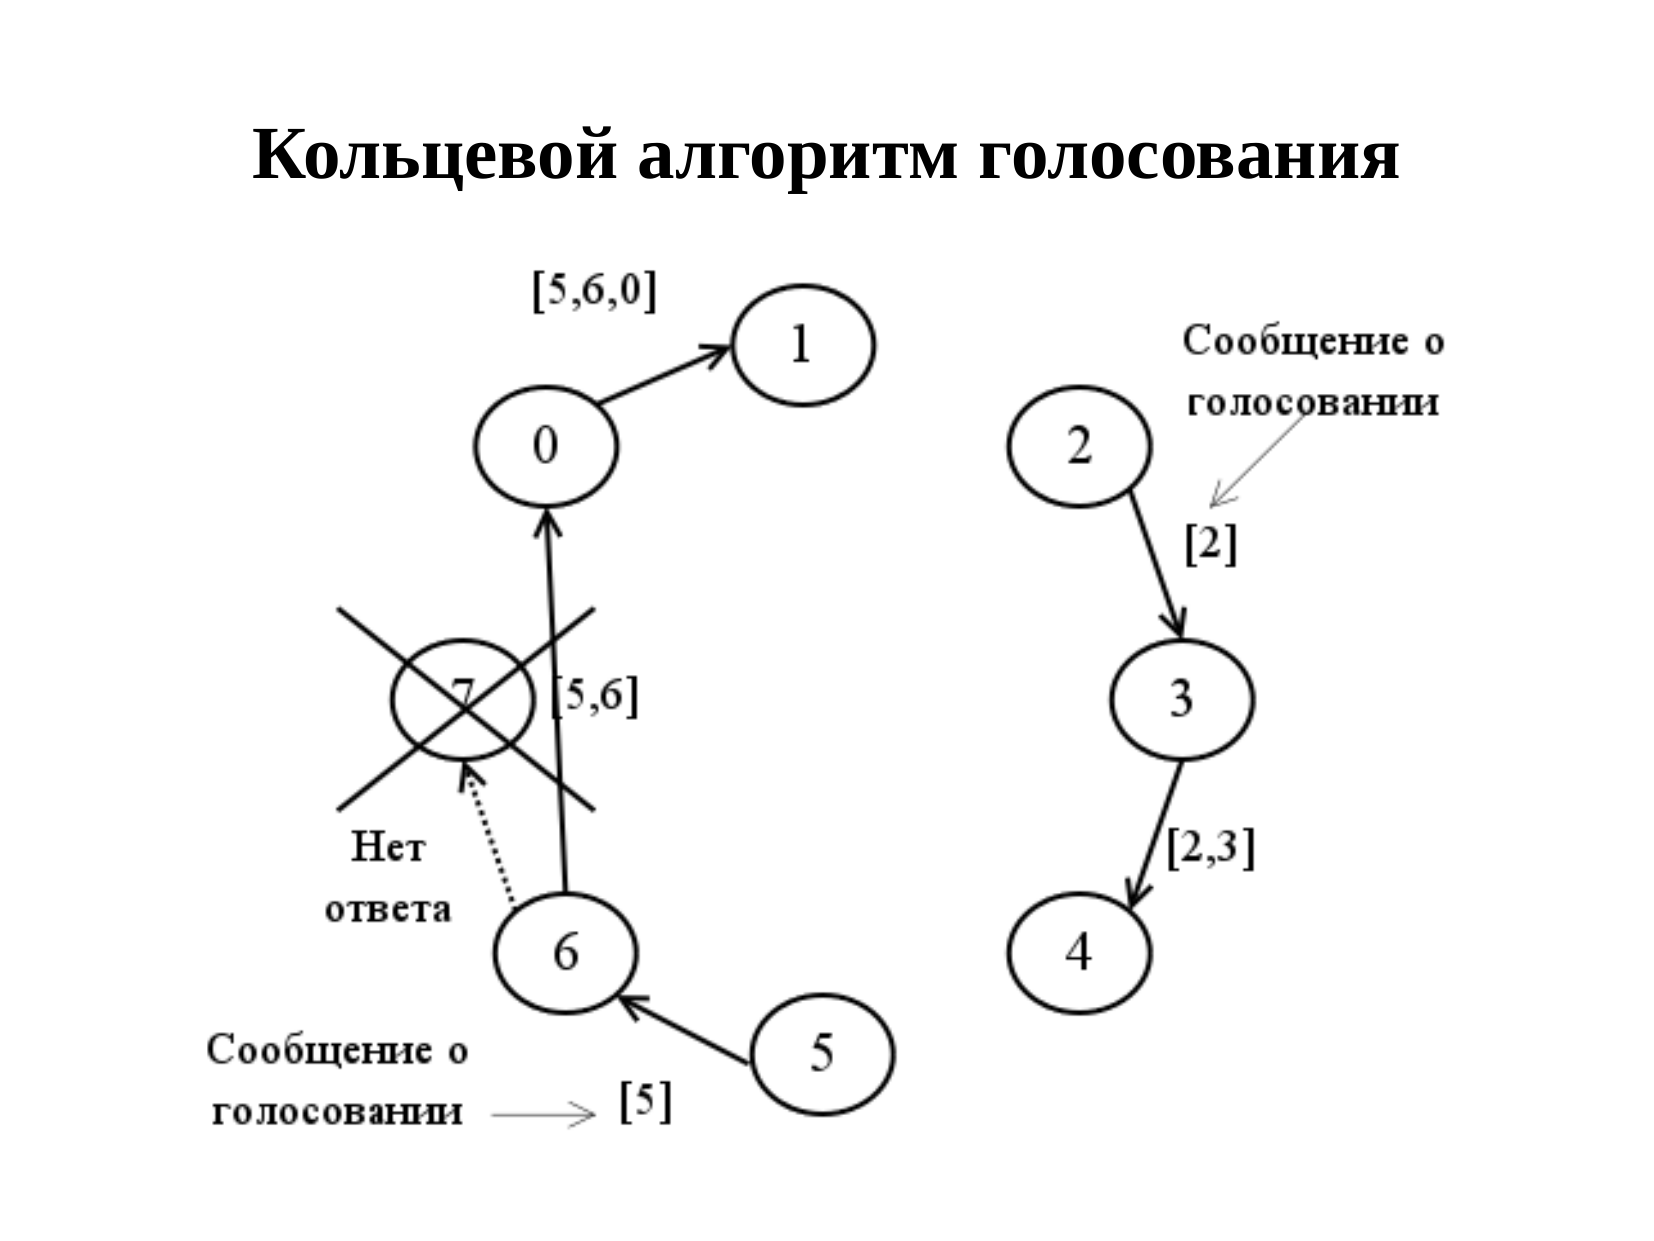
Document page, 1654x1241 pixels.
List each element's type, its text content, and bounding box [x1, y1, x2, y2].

picture [206, 236, 1447, 1158]
title Кольцевой алгоритм голосования [82, 49, 1571, 257]
